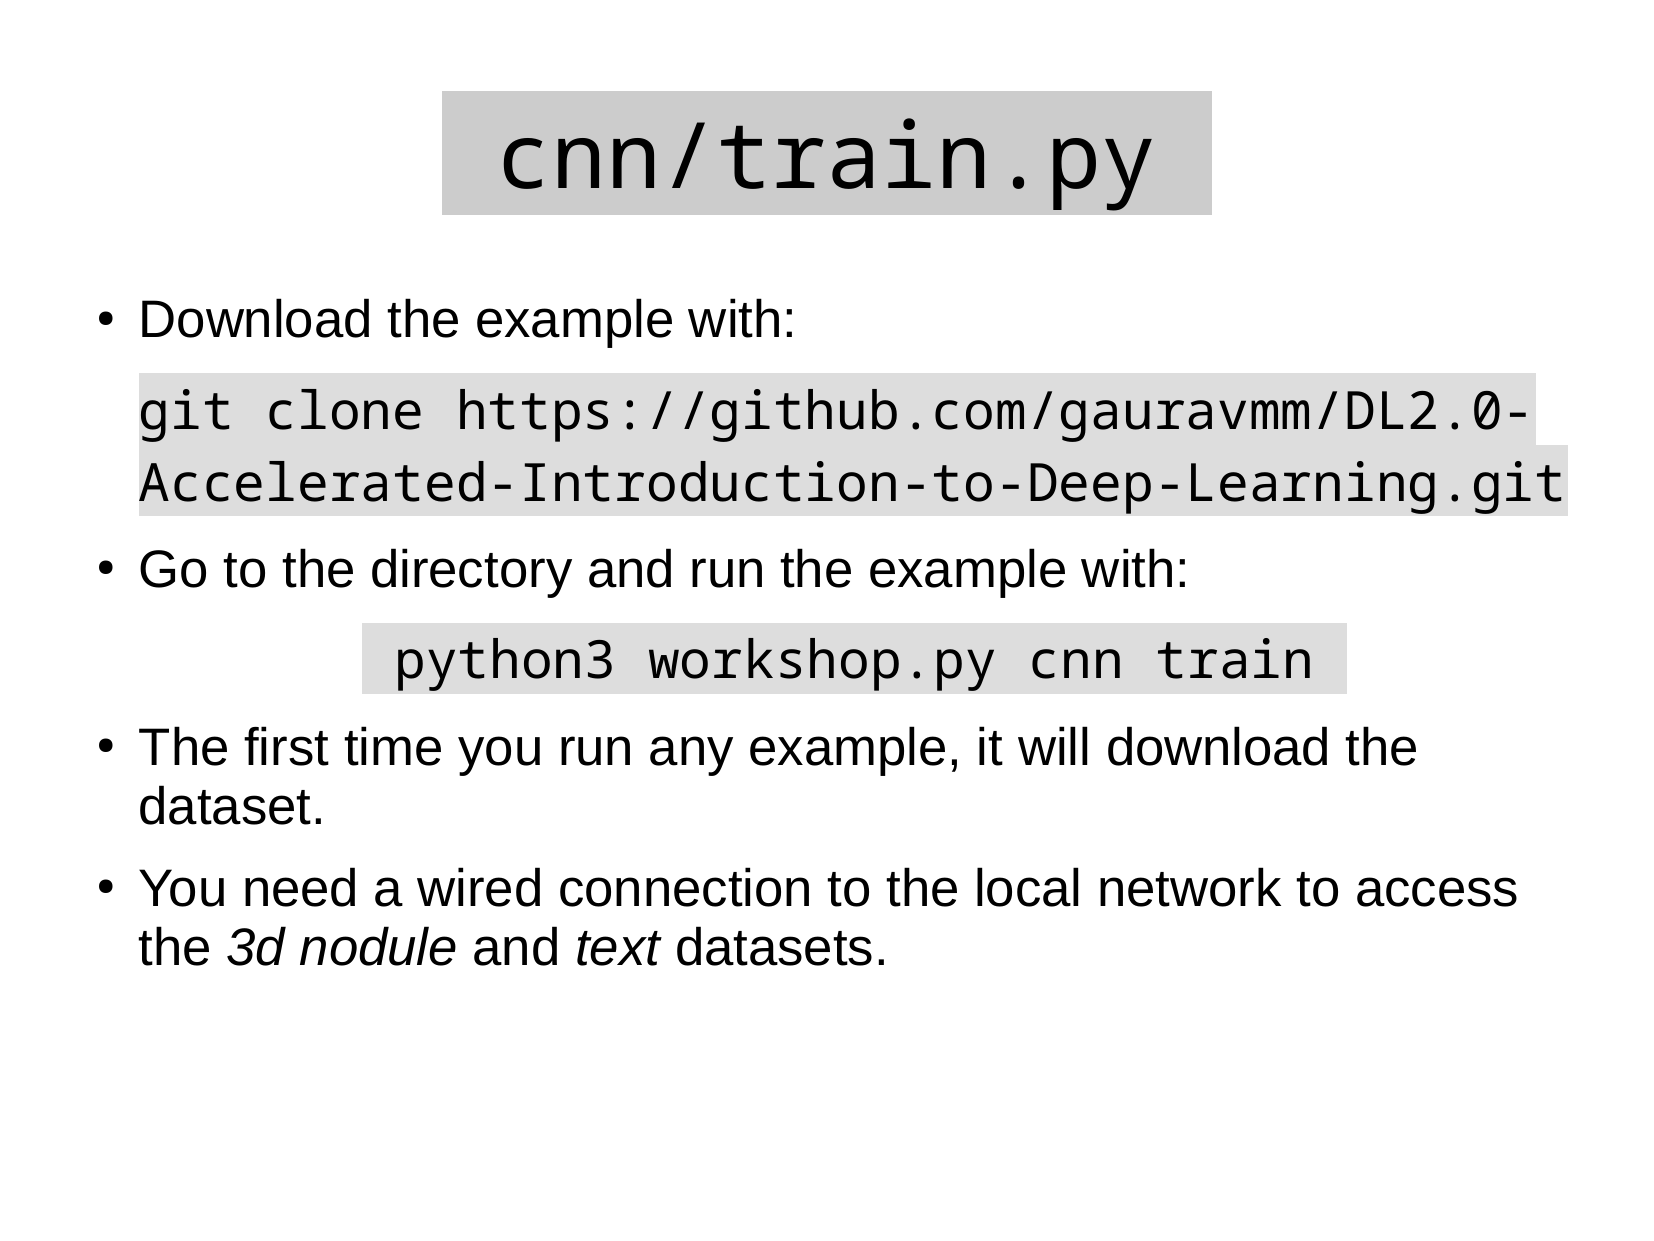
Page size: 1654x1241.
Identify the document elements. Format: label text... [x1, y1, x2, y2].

list Download the example with: git clone https://github.com/gauravmm/DL2.0-Accelerated-Introduction-to-Deep-Learning.git Go to the directory and run the example with: python3 workshop.py cnn train The first time you run any example, it will download the dataset. You need a wired connection to the local network to access the 3d nodule and text datasets. [82, 290, 1571, 1010]
title cnn/train.py [82, 49, 1571, 257]
